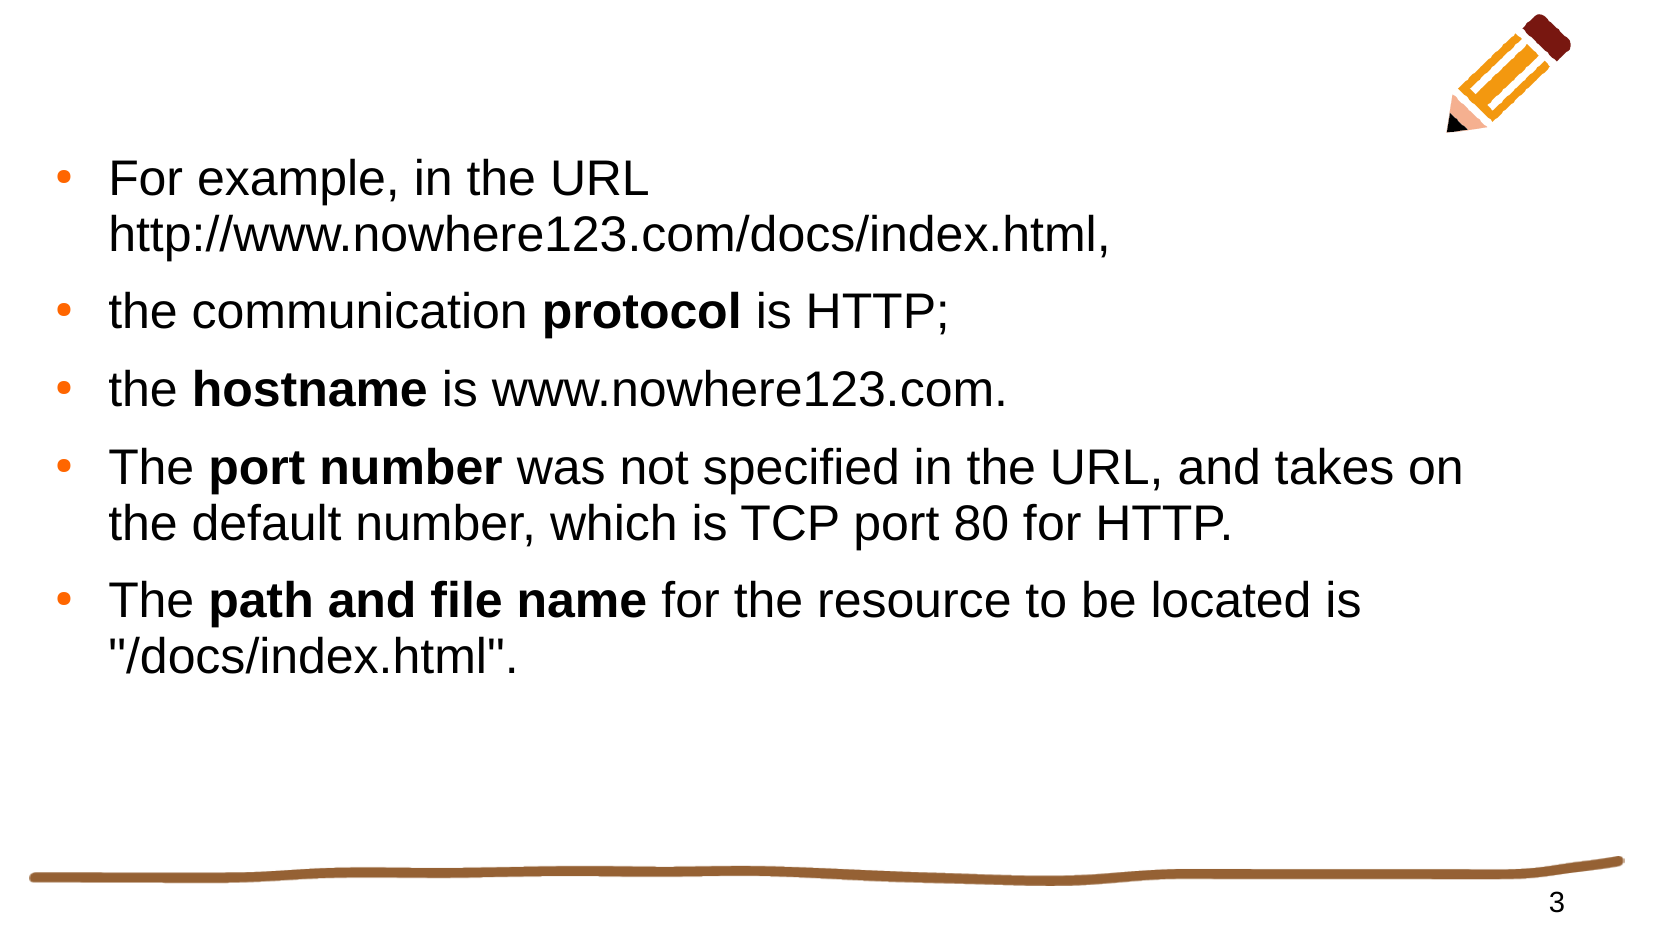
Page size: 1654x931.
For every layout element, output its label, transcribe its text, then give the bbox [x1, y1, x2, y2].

picture [1446, 14, 1571, 133]
picture [29, 856, 1625, 886]
list For example, in the URL http://www.nowhere123.com/docs/index.html, the communication protocol is HTTP; the hostname is www.nowhere123.com. The port number was not specified in the URL, and takes on the default number, which is TCP port 80 for HTTP. The path and file name for the resource to be located is "/docs/index.html". [37, 150, 1538, 751]
